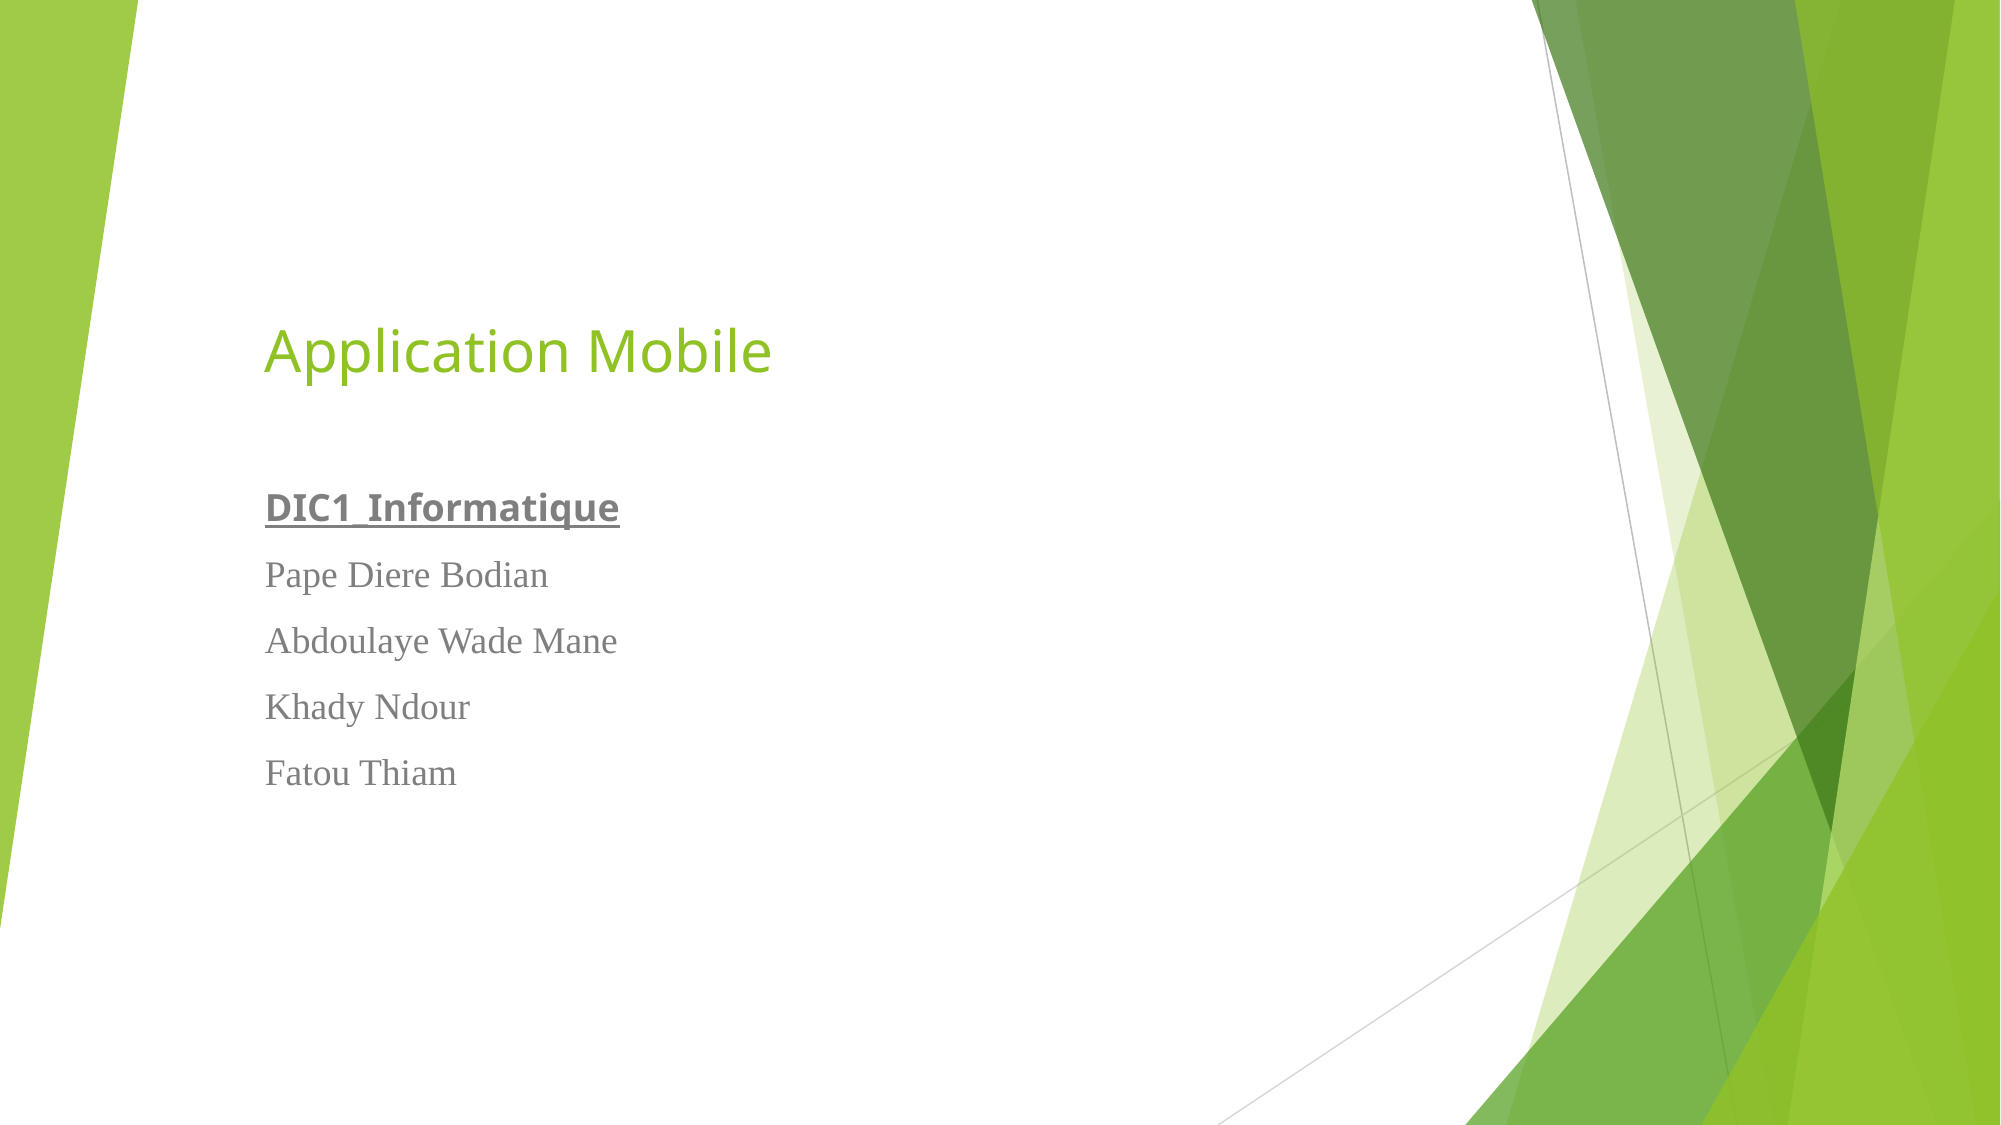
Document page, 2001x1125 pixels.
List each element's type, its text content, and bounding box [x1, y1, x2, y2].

title Application Mobile [249, 184, 1750, 392]
subtitle DIC1_Informatique Pape Diere Bodian Abdoulaye Wade Mane Khady Ndour Fatou Thiam [249, 476, 1750, 976]
